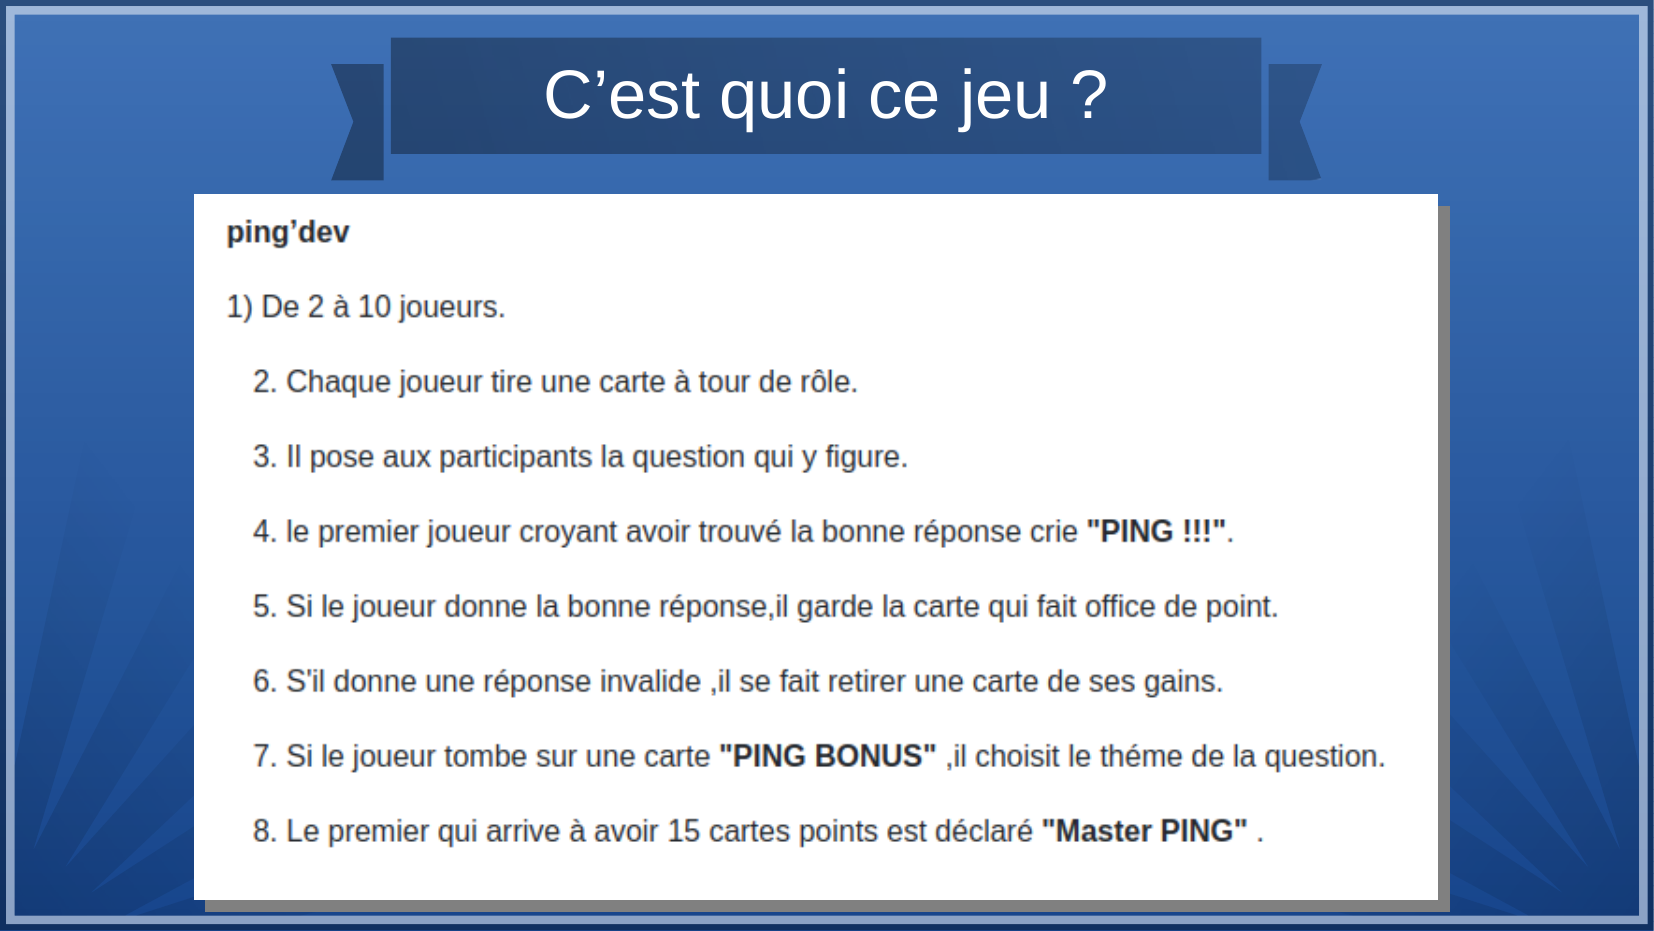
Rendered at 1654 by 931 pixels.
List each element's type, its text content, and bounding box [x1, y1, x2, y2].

picture [194, 194, 1438, 901]
title C’est quoi ce jeu ? [389, 35, 1264, 154]
